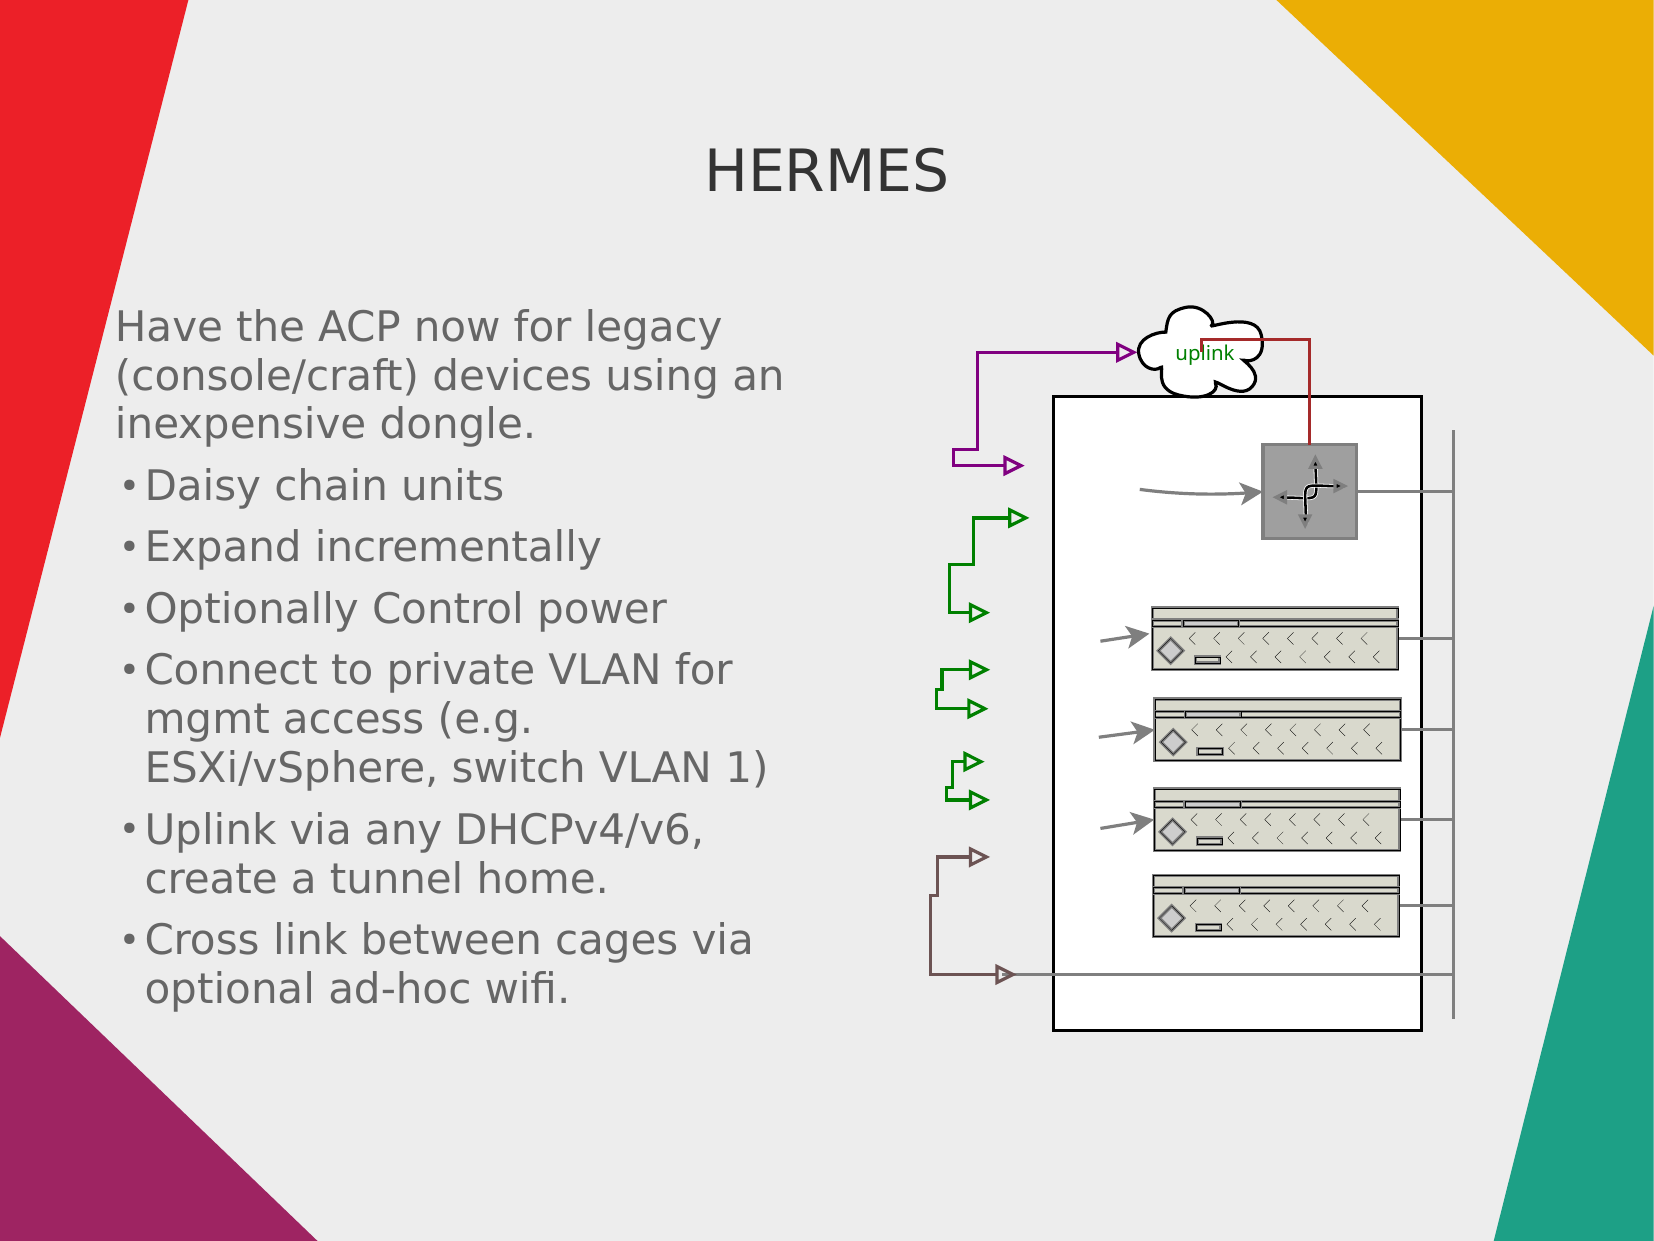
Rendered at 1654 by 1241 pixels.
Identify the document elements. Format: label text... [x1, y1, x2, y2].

picture [921, 302, 1462, 1033]
list Have the ACP now for legacy (console/craft) devices using an inexpensive dongle. Daisy chain units Expand incrementally Optionally Control power Connect to private VLAN for mgmt access (e.g. ESXi/vSphere, switch VLAN 1) Uplink via any DHCPv4/v6, create a tunnel home. Cross link between cages via optional ad-hoc wifi. [114, 302, 810, 1033]
title HERMES [114, 73, 1539, 271]
